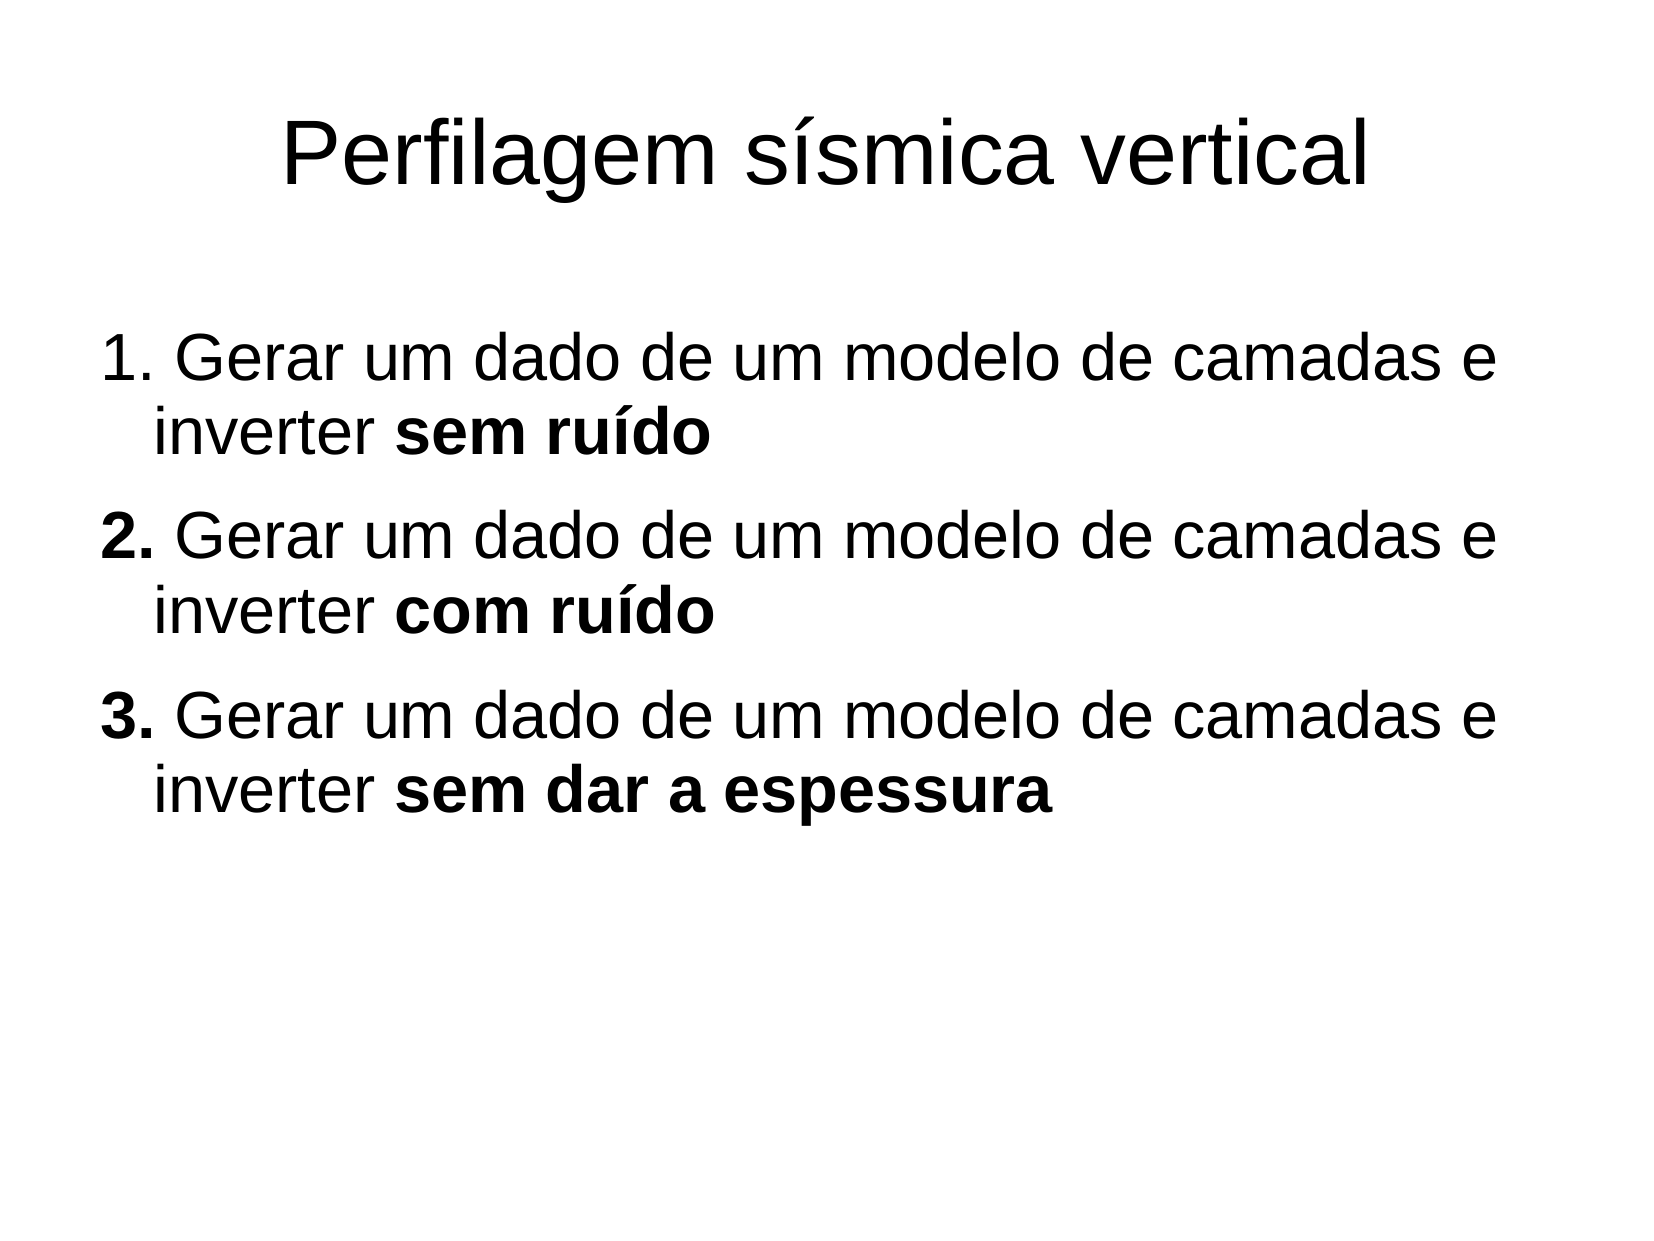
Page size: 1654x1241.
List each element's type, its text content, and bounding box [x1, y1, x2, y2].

title Perfilagem sísmica vertical [82, 49, 1571, 257]
list Gerar um dado de um modelo de camadas e inverter sem ruído Gerar um dado de um modelo de camadas e inverter com ruído Gerar um dado de um modelo de camadas e inverter sem dar a espessura [82, 319, 1571, 1241]
